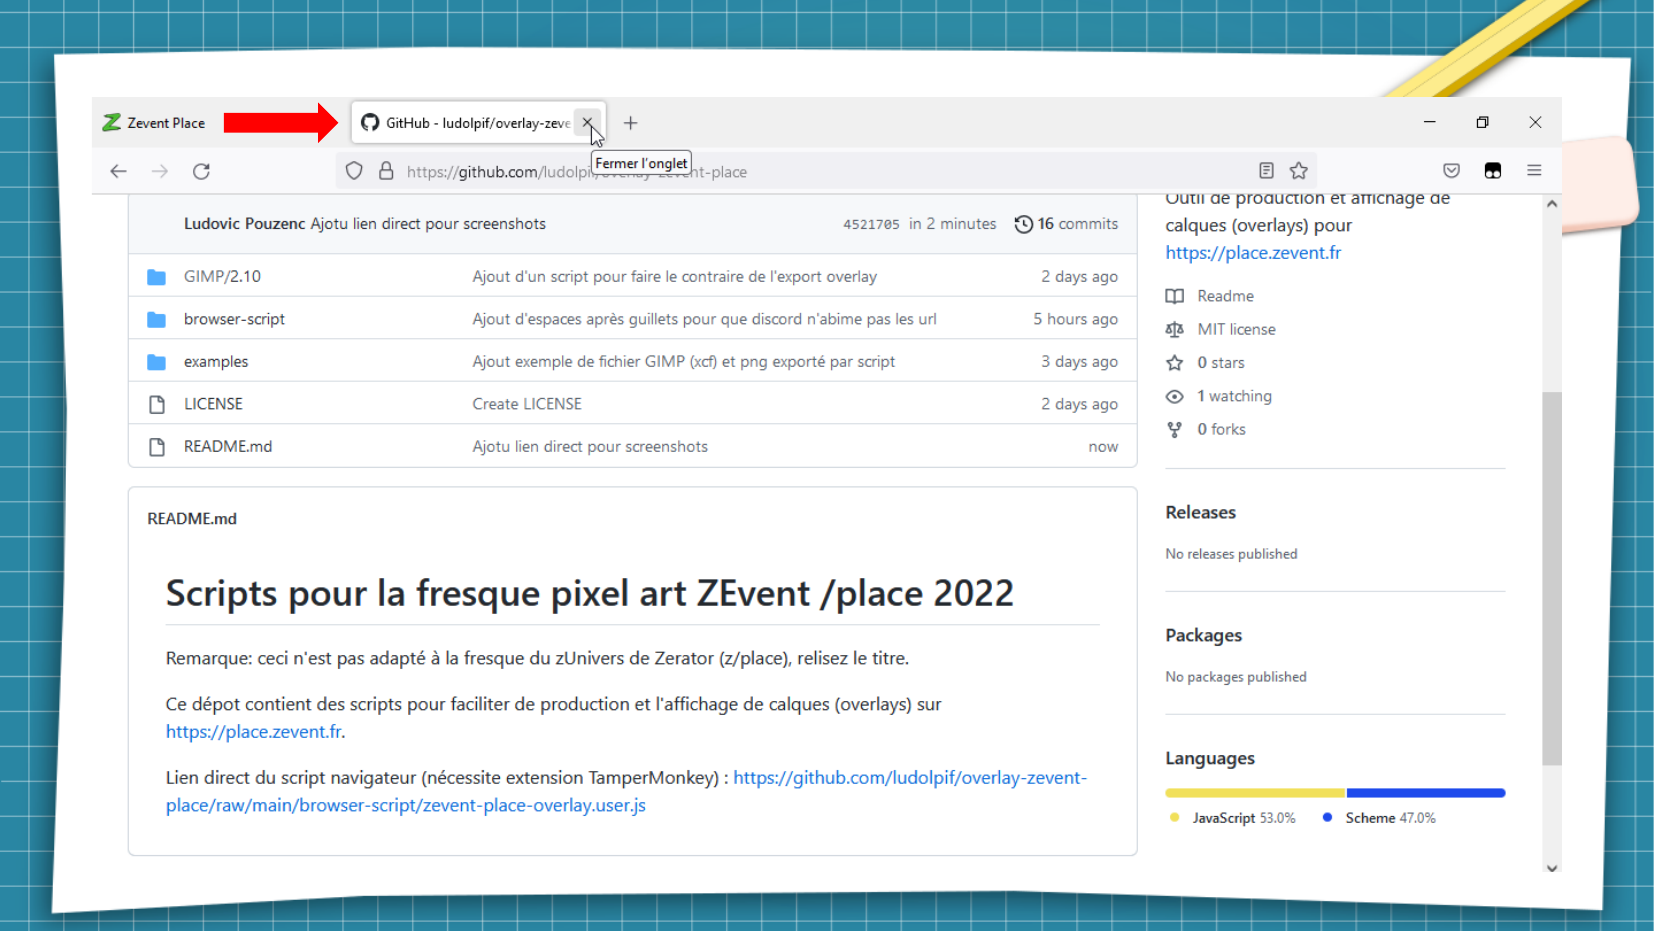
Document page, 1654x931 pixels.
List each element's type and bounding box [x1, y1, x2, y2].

picture [91, 97, 1562, 872]
text_box [224, 105, 337, 141]
